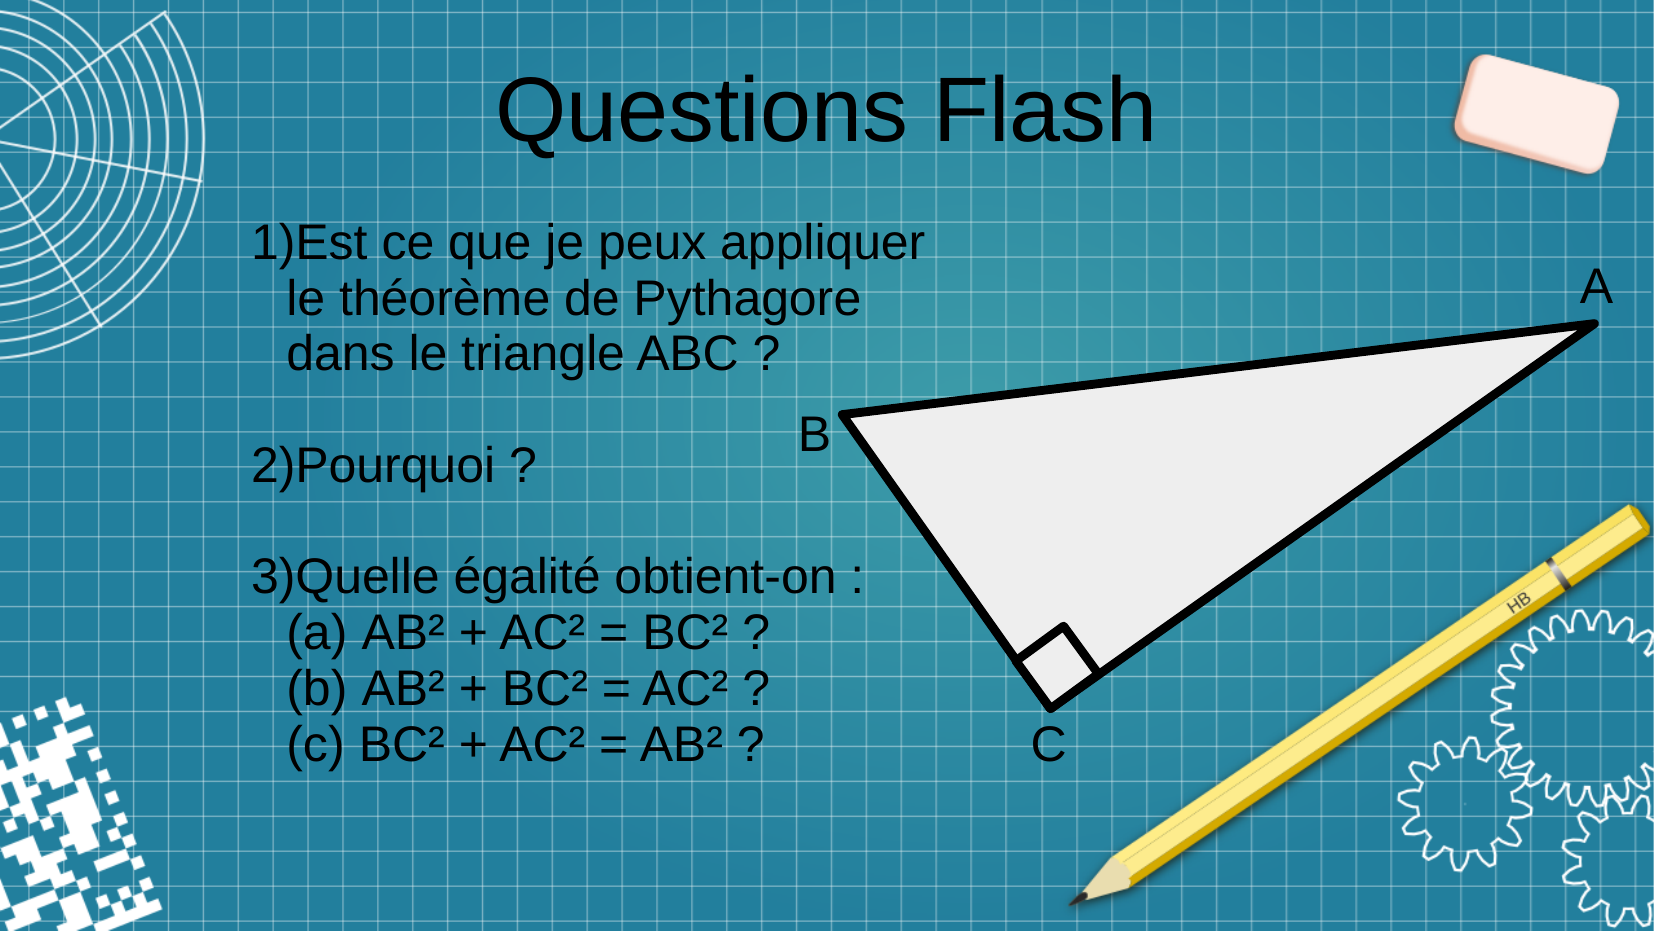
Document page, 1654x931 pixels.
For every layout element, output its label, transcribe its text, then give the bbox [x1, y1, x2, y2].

picture [0, 0, 1654, 931]
text_box Est ce que je peux appliquer le théorème de Pythagore dans le triangle ABC ? Pourquoi ? Quelle égalité obtient-on : AB² + AC² = BC² ? AB² + BC² = AC² ? BC² + AC² = AB² ? [236, 206, 975, 891]
text_box B [783, 398, 843, 473]
text_box A [1564, 250, 1625, 325]
title Questions Flash [82, 2, 1571, 216]
text_box [843, 325, 1593, 708]
text_box C [1015, 708, 1075, 783]
